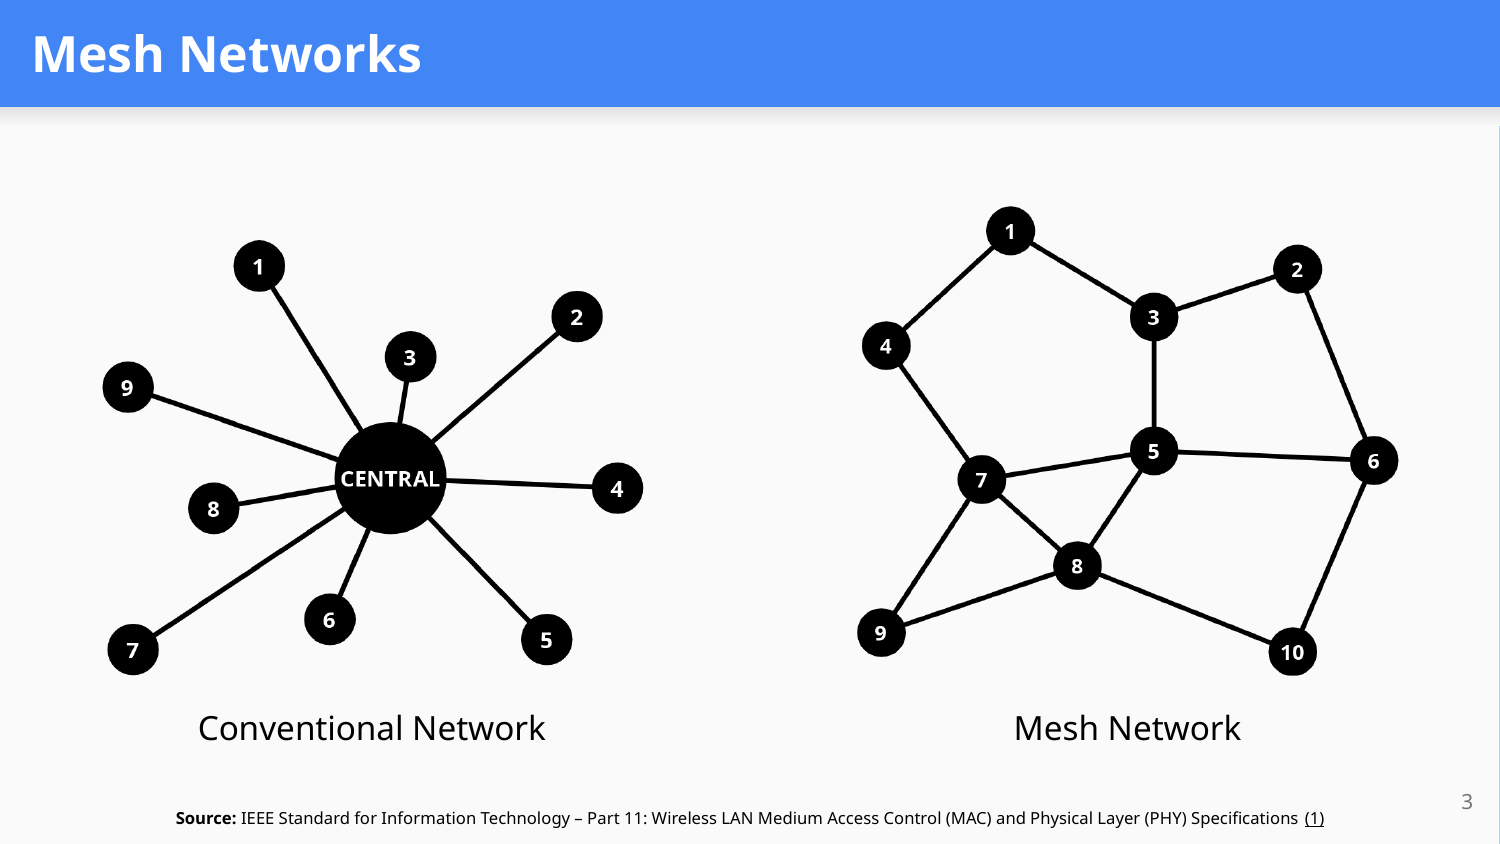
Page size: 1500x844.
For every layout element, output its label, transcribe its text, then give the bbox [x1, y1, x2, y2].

title Mesh Networks [16, 2, 1464, 102]
picture [852, 206, 1403, 676]
slide_number 29 [1398, 770, 1489, 835]
text_box Source: IEEE Standard for Information Technology – Part 11: Wireless LAN Medium Access Control (MAC) and Physical Layer (PHY) Specifications (1) [137, 793, 1363, 844]
text_box Mesh Network [852, 692, 1403, 763]
picture [97, 240, 648, 676]
text_box Conventional Network [97, 692, 648, 763]
